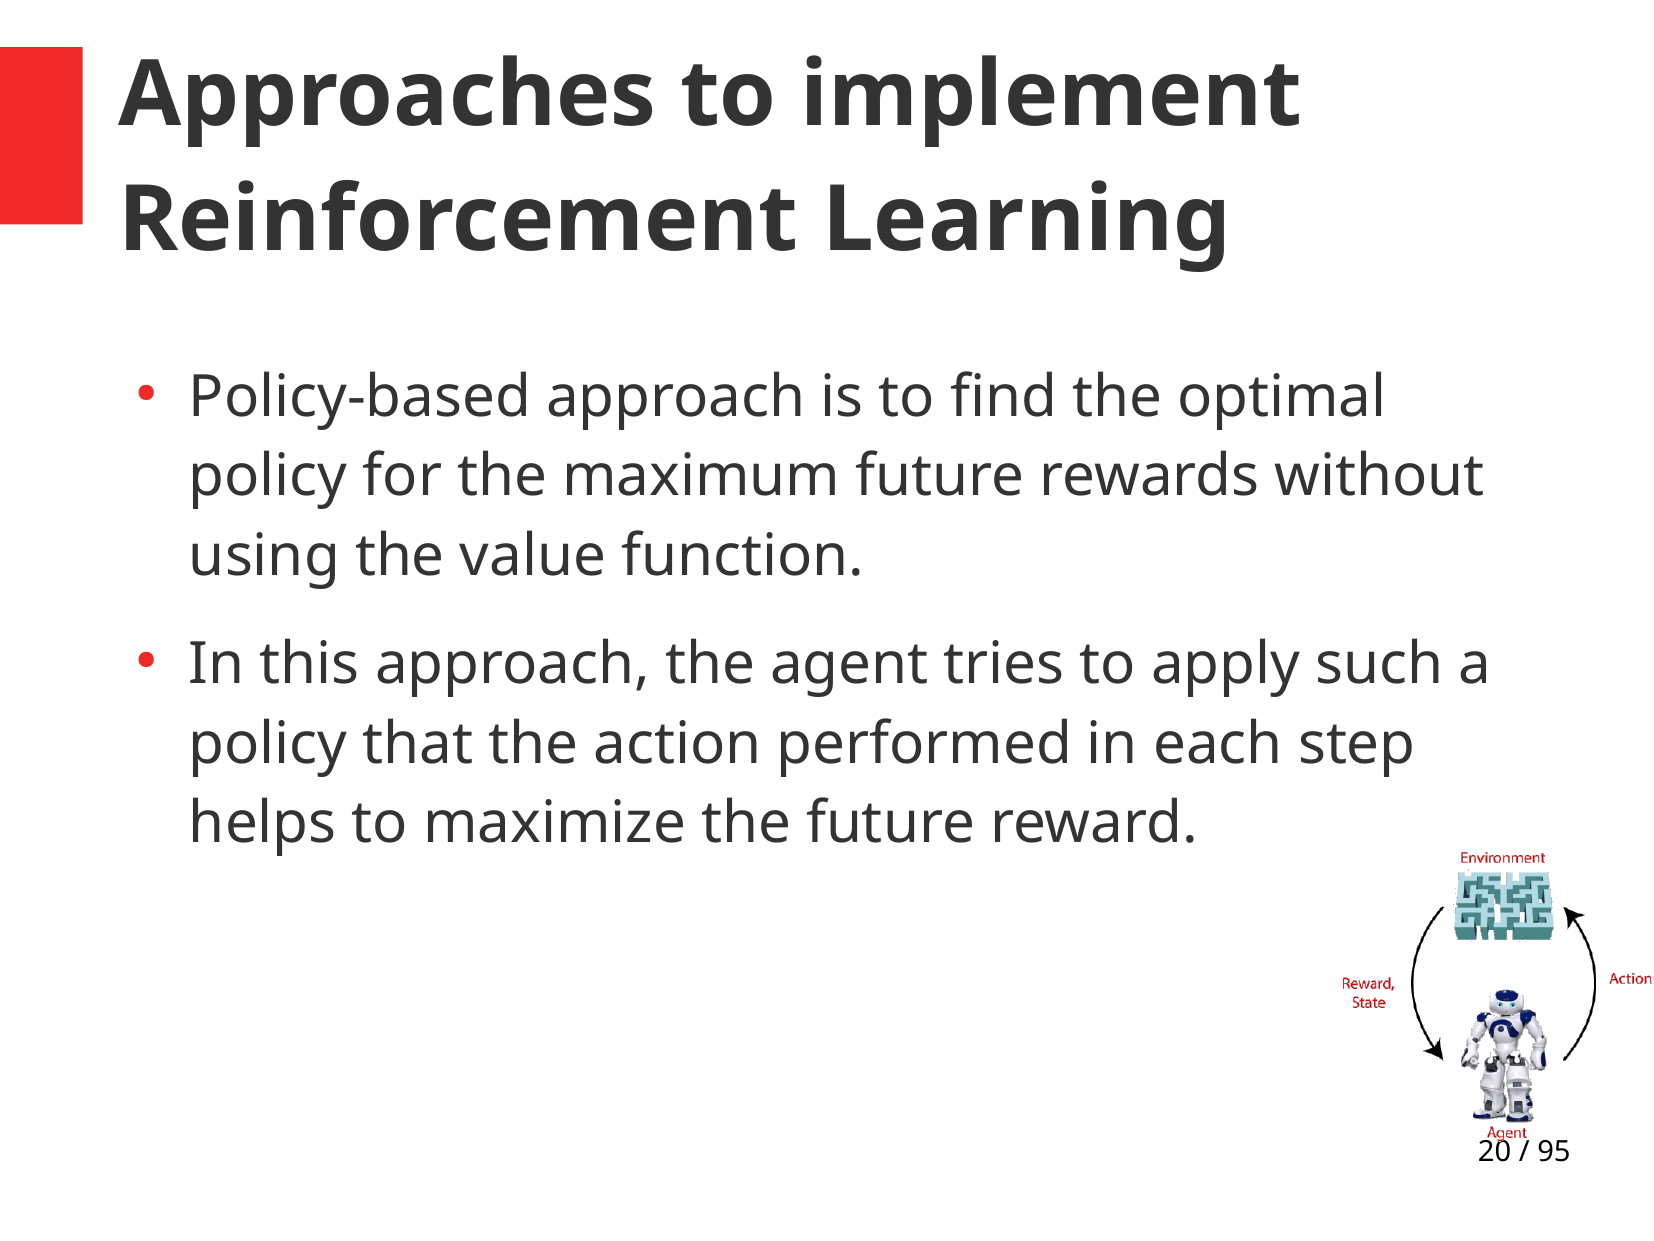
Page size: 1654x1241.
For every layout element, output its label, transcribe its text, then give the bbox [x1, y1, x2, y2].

title Approaches to implement Reinforcement Learning [118, 28, 1571, 278]
picture [1334, 847, 1654, 1146]
list Policy-based approach is to find the optimal policy for the maximum future rewards without using the value function. In this approach, the agent tries to apply such a policy that the action performed in each step helps to maximize the future reward. [118, 354, 1536, 1074]
